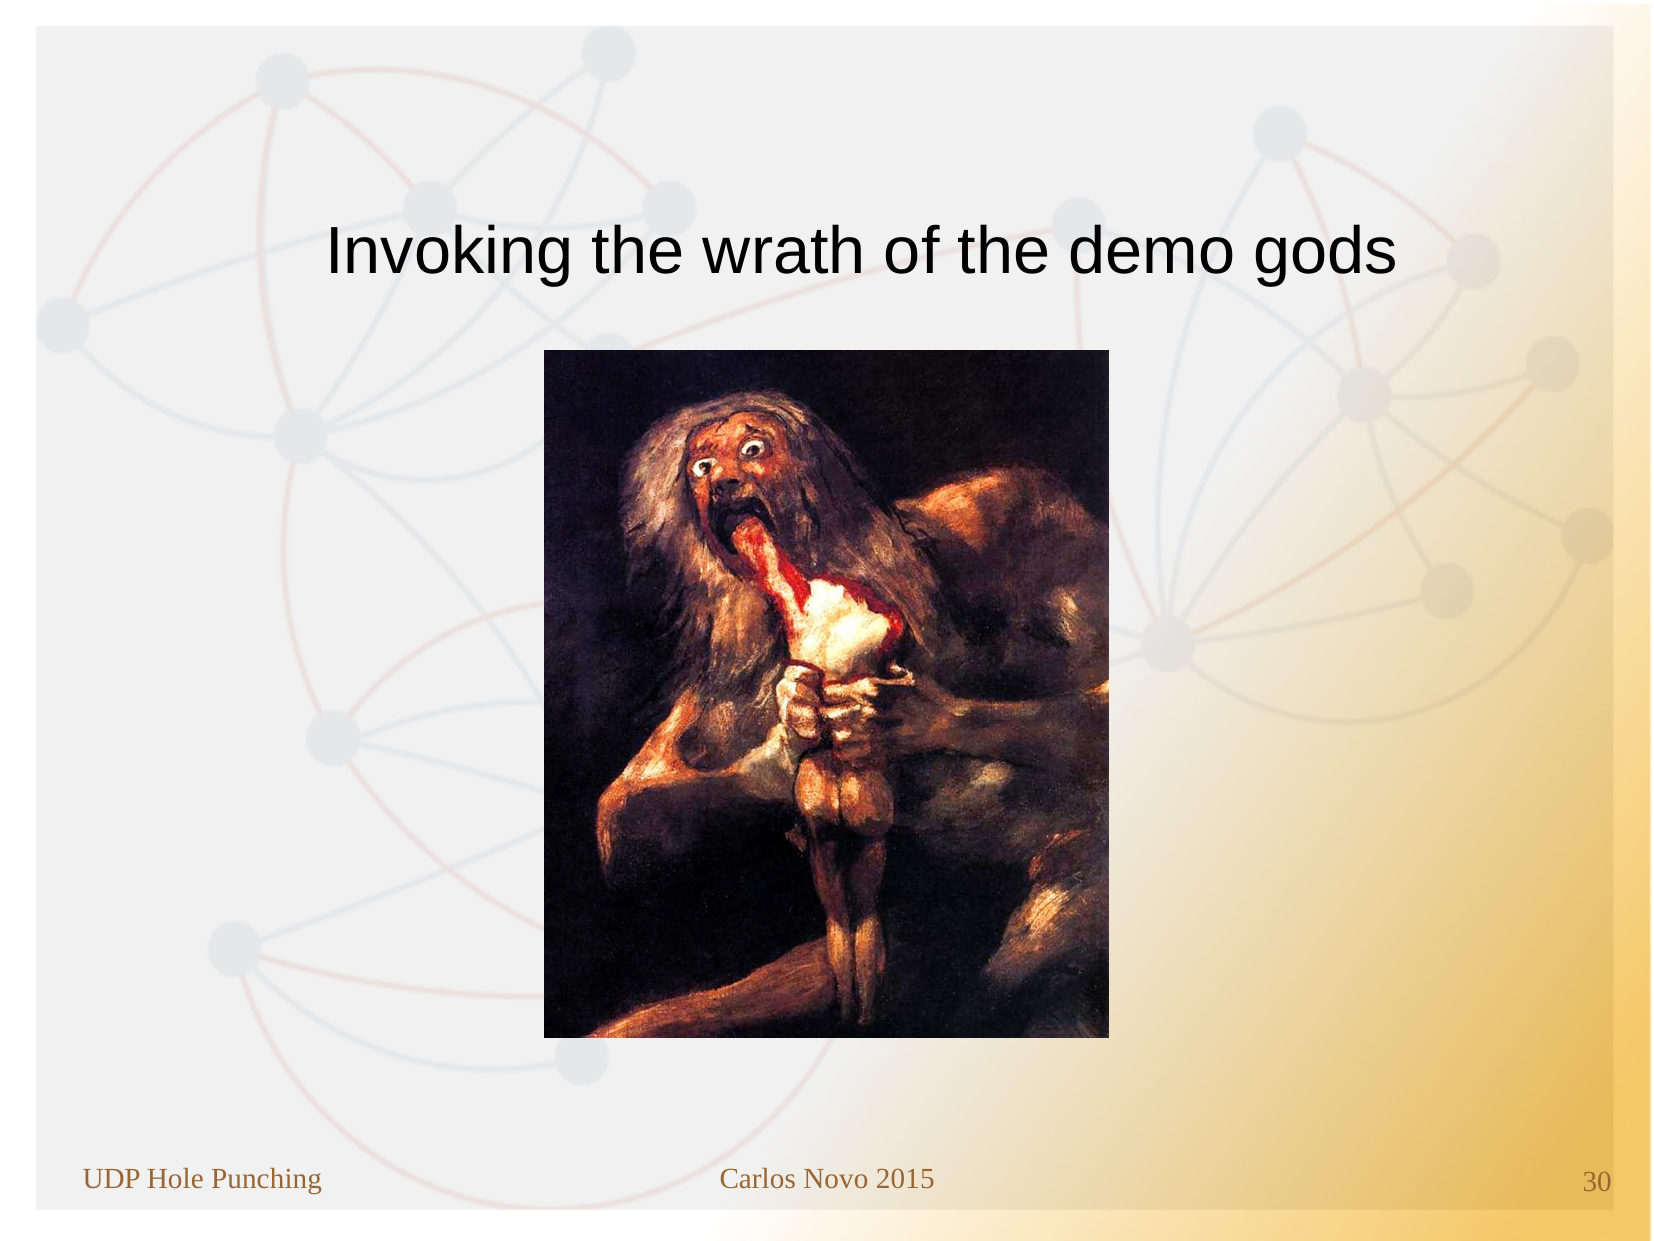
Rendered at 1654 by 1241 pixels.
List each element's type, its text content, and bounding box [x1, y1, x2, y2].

list Invoking the wrath of the demo gods [244, 213, 1410, 315]
picture [0, 0, 1654, 1241]
